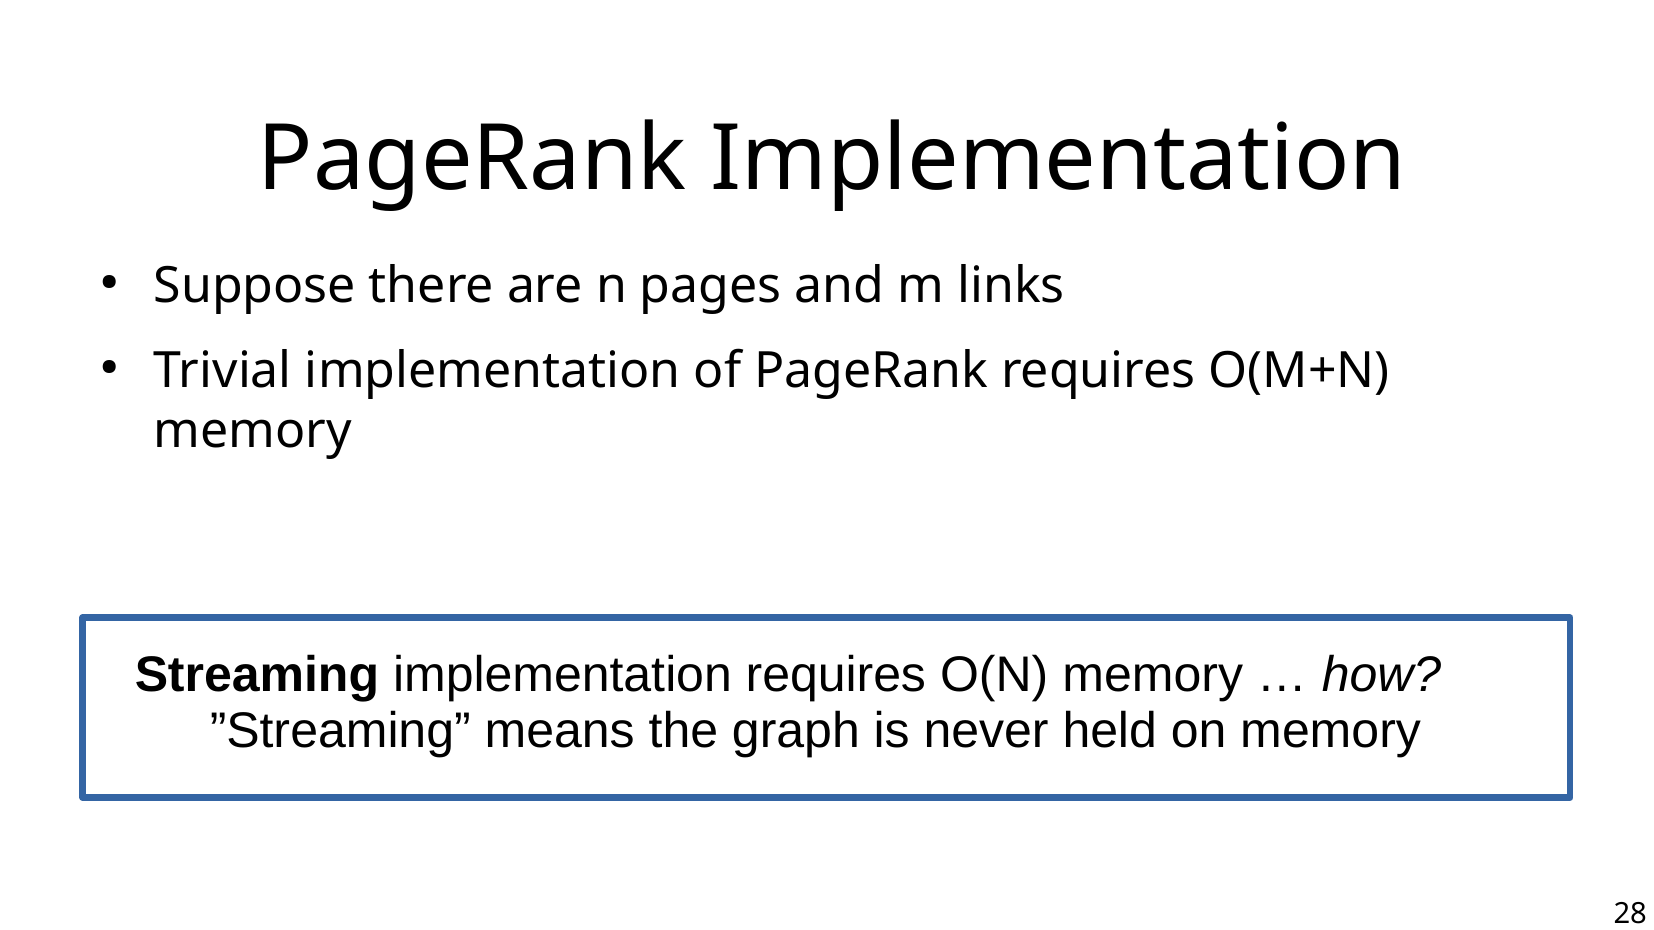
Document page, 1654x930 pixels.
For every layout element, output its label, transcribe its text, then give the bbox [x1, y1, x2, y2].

text_box Streaming implementation requires O(N) memory … how? ”Streaming” means the graph is never held on memory [120, 638, 1456, 766]
list Suppose there are n pages and m links Trivial implementation of PageRank requires O(M+N) memory [82, 252, 1571, 614]
list Suppose there are n pages and m links Trivial implementation of PageRank requires O(M+N) memory [86, 621, 1567, 793]
title PageRank Implementation [82, 49, 1571, 252]
